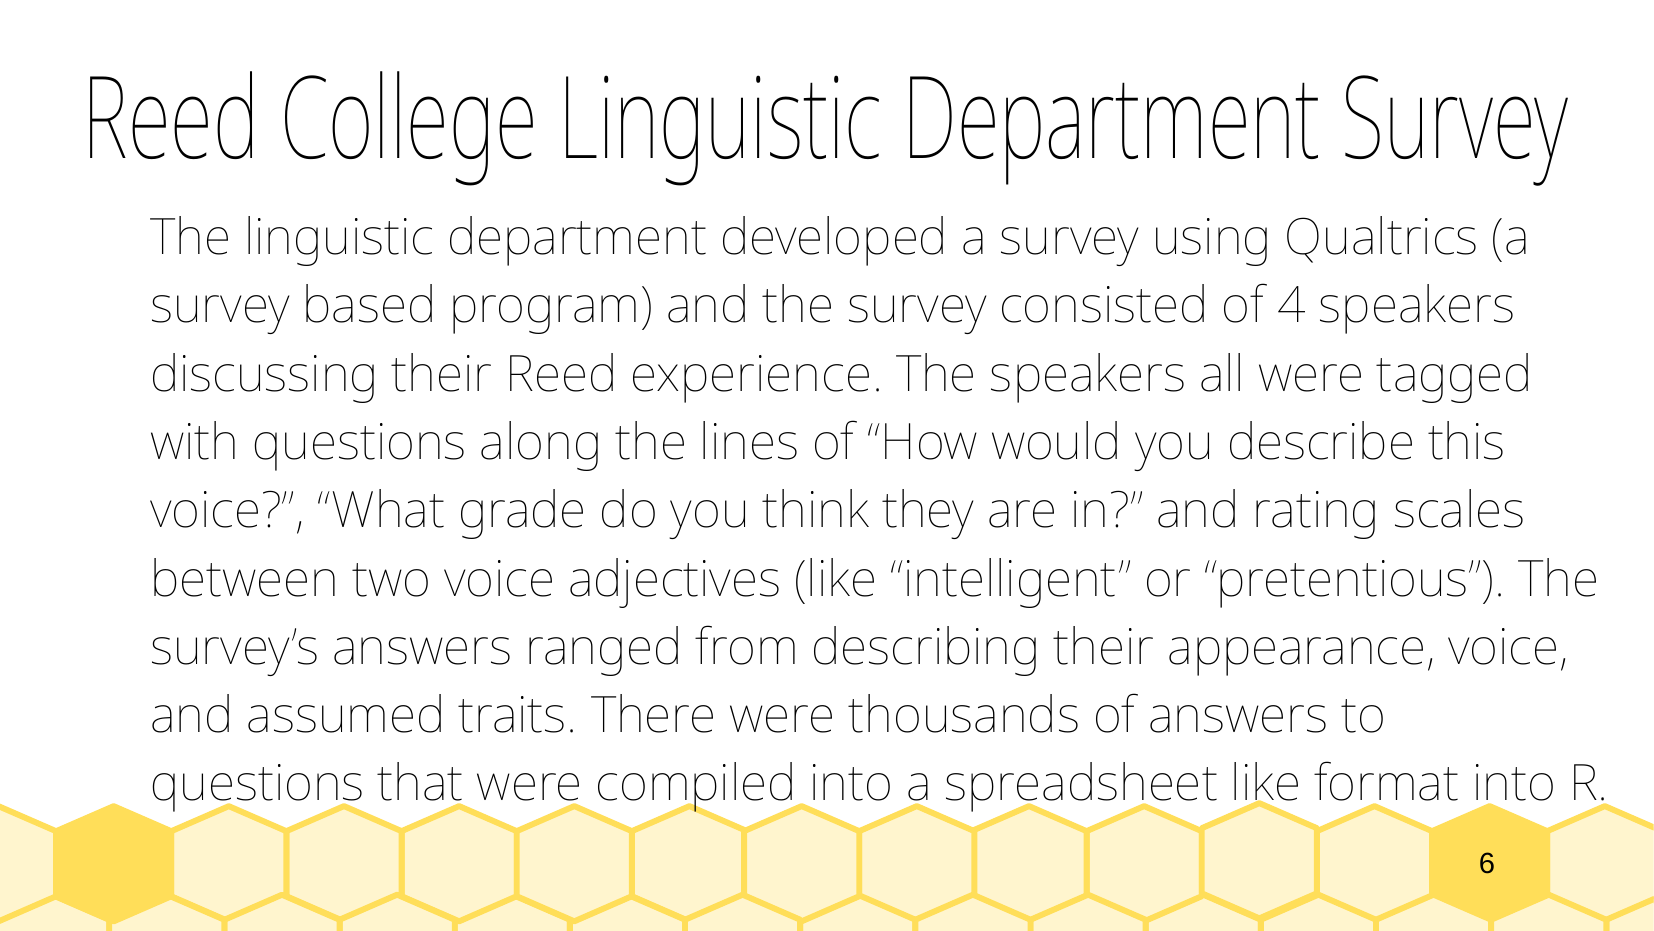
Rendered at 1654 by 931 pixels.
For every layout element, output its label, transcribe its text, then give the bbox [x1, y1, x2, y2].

title Reed College Linguistic Department Survey [82, 37, 1571, 193]
text_box The linguistic department developed a survey using Qualtrics (a survey based program) and the survey consisted of 4 speakers discussing their Reed experience. The speakers all were tagged with questions along the lines of “How would you describe this voice?”, “What grade do you think they are in?” and rating scales between two voice adjectives (like “intelligent” or “pretentious”). The survey’s answers ranged from describing their appearance, voice, and assumed traits. There were thousands of answers to questions that were compiled into a spreadsheet like format into R. [150, 201, 1613, 931]
